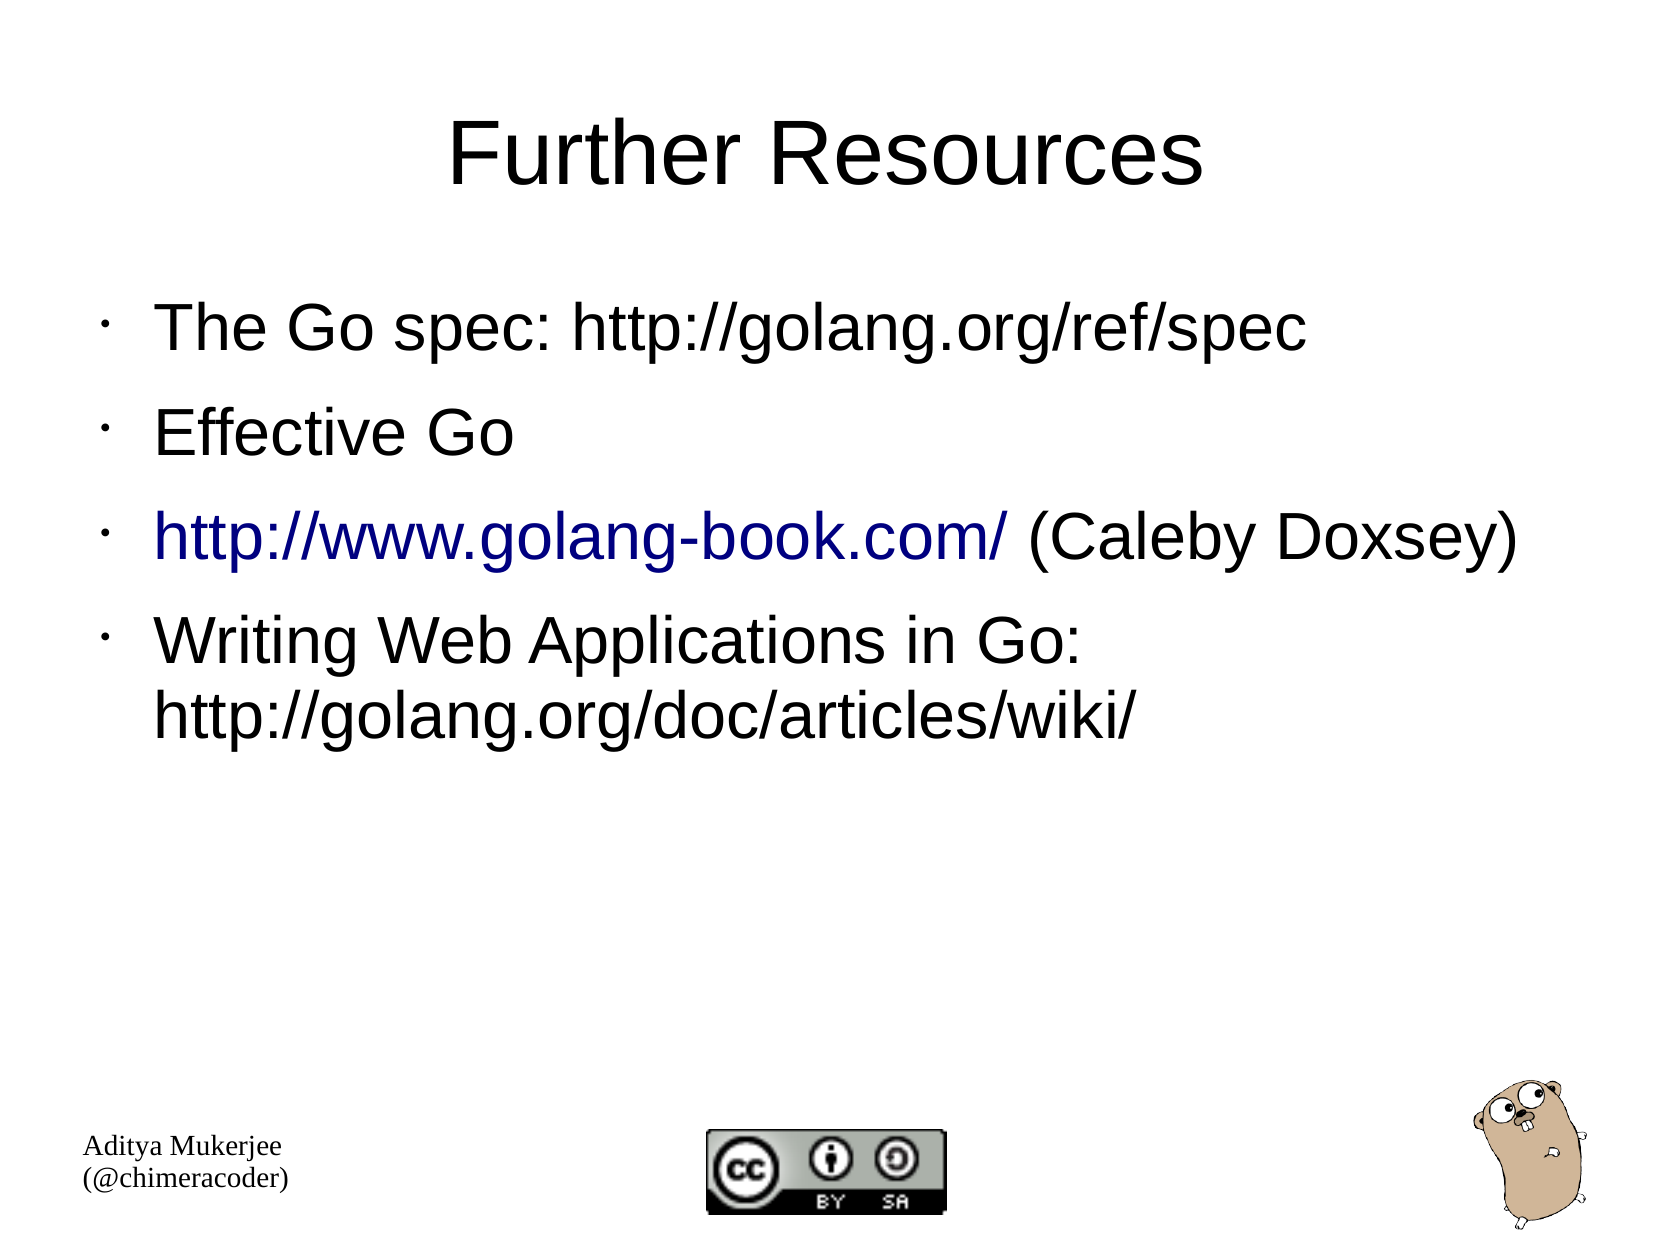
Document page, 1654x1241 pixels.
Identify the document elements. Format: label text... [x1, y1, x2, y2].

picture [706, 1129, 947, 1215]
list The Go spec: http://golang.org/ref/spec Effective Go http://www.golang-book.com/ (Caleby Doxsey) Writing Web Applications in Go: http://golang.org/doc/articles/wiki/ [82, 290, 1538, 1010]
picture [1455, 1079, 1606, 1230]
title Further Resources [82, 49, 1571, 257]
